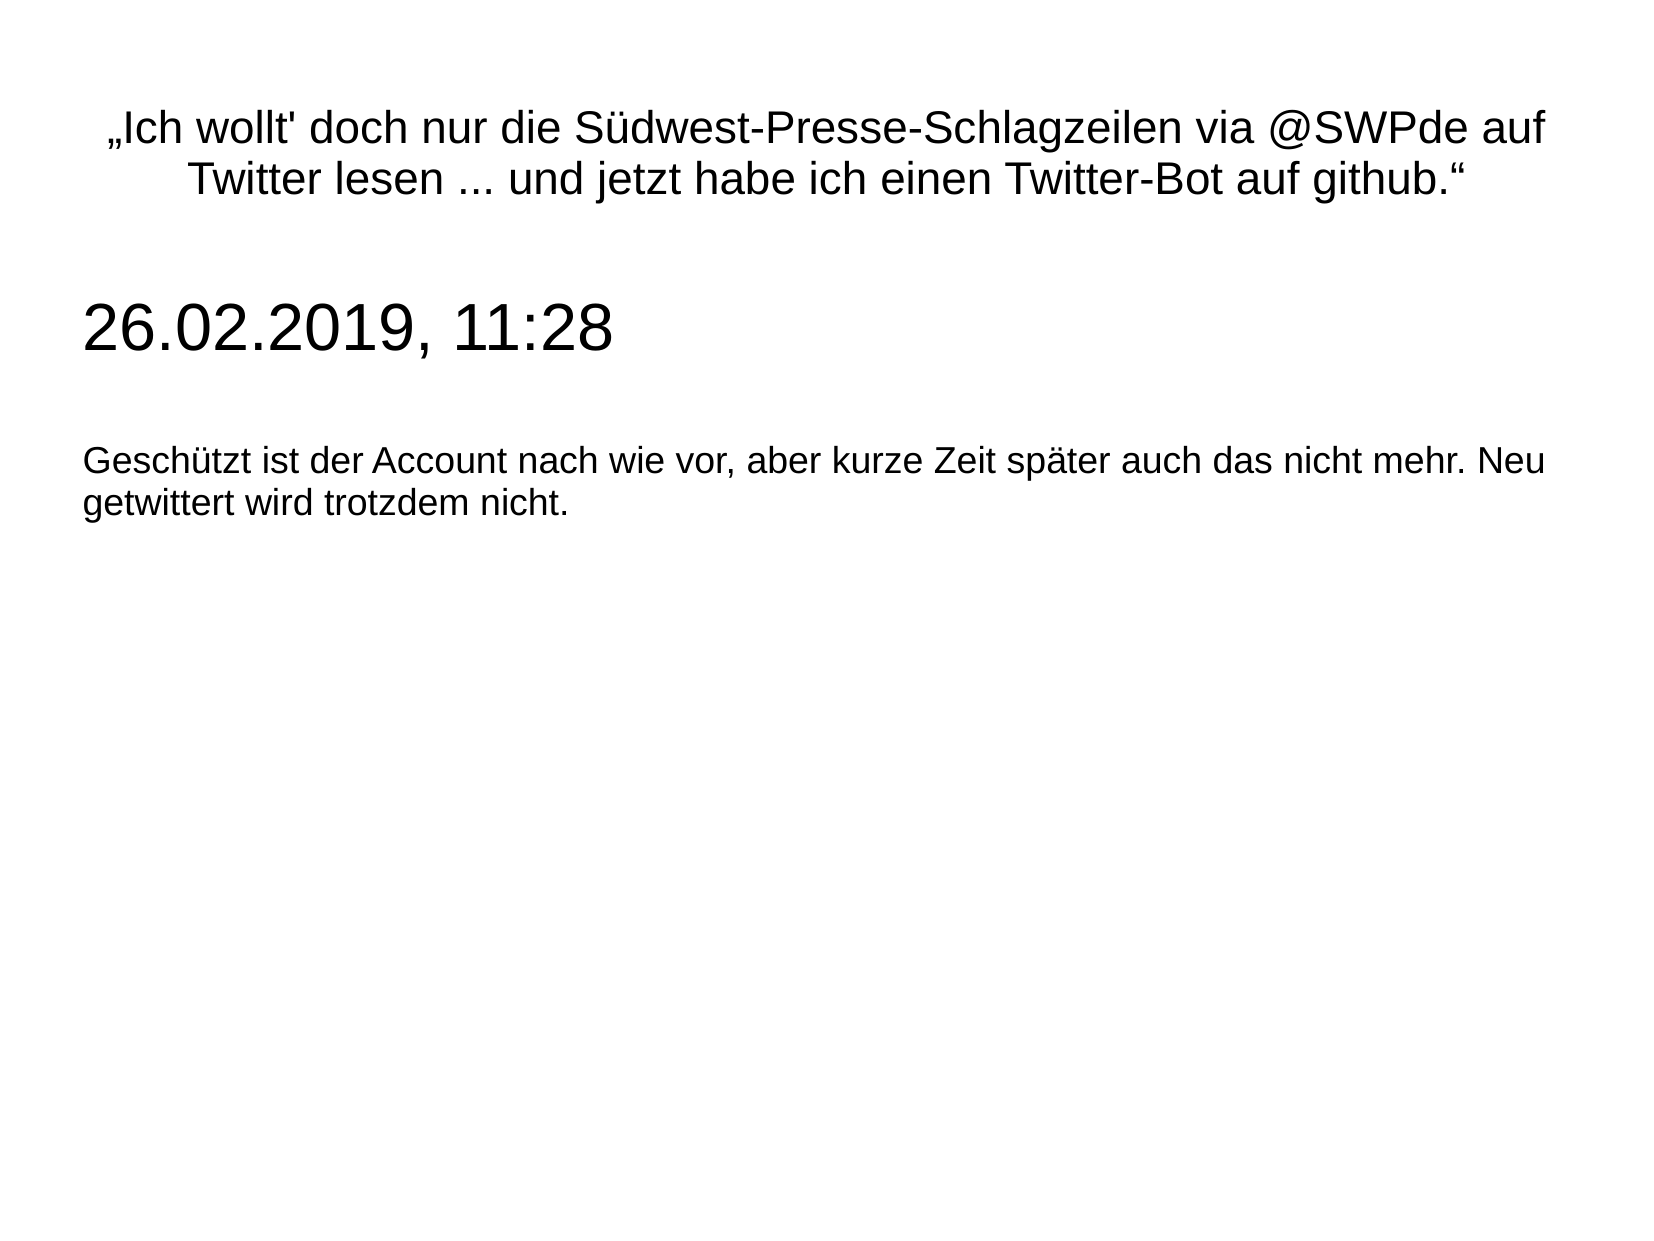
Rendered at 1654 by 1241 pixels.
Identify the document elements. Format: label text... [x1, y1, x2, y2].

subtitle 26.02.2019, 11:28 Geschützt ist der Account nach wie vor, aber kurze Zeit später auch das nicht mehr. Neu getwittert wird trotzdem nicht. [82, 290, 1571, 1010]
title „Ich wollt' doch nur die Südwest-Presse-Schlagzeilen via @SWPde auf Twitter lesen ... und jetzt habe ich einen Twitter-Bot auf github.“ [82, 49, 1571, 257]
